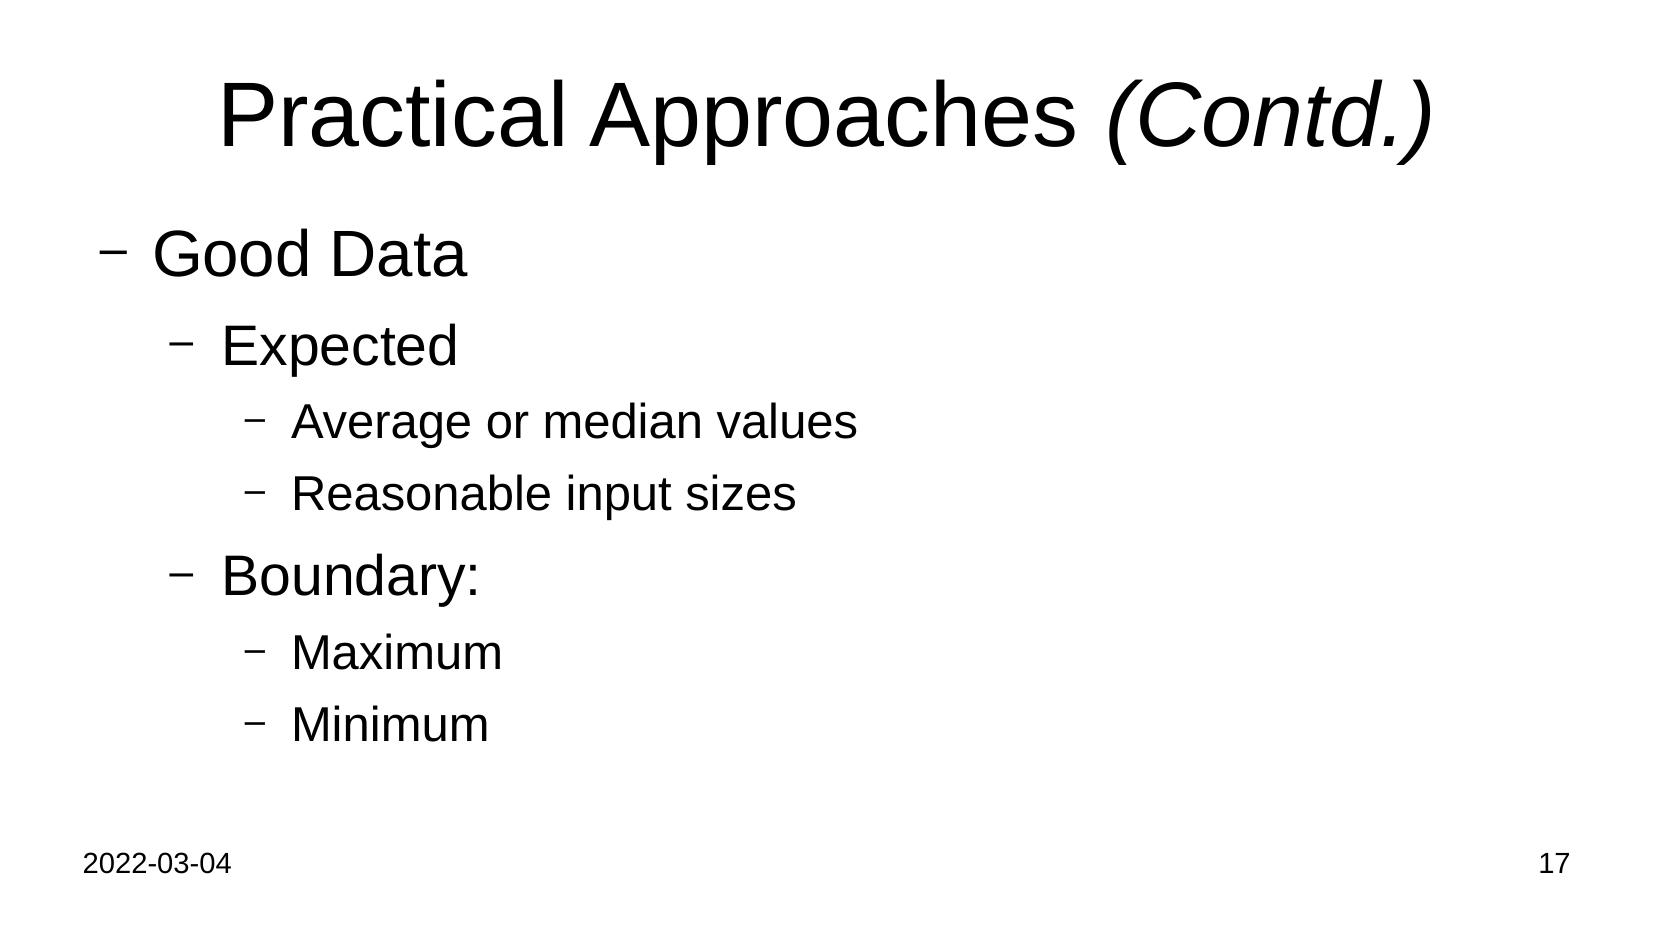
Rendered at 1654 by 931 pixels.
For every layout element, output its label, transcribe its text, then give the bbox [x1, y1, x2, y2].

title Practical Approaches (Contd.) [82, 37, 1571, 193]
list Good Data Expected Average or median values Reasonable input sizes Boundary: Maximum Minimum [82, 217, 1571, 758]
